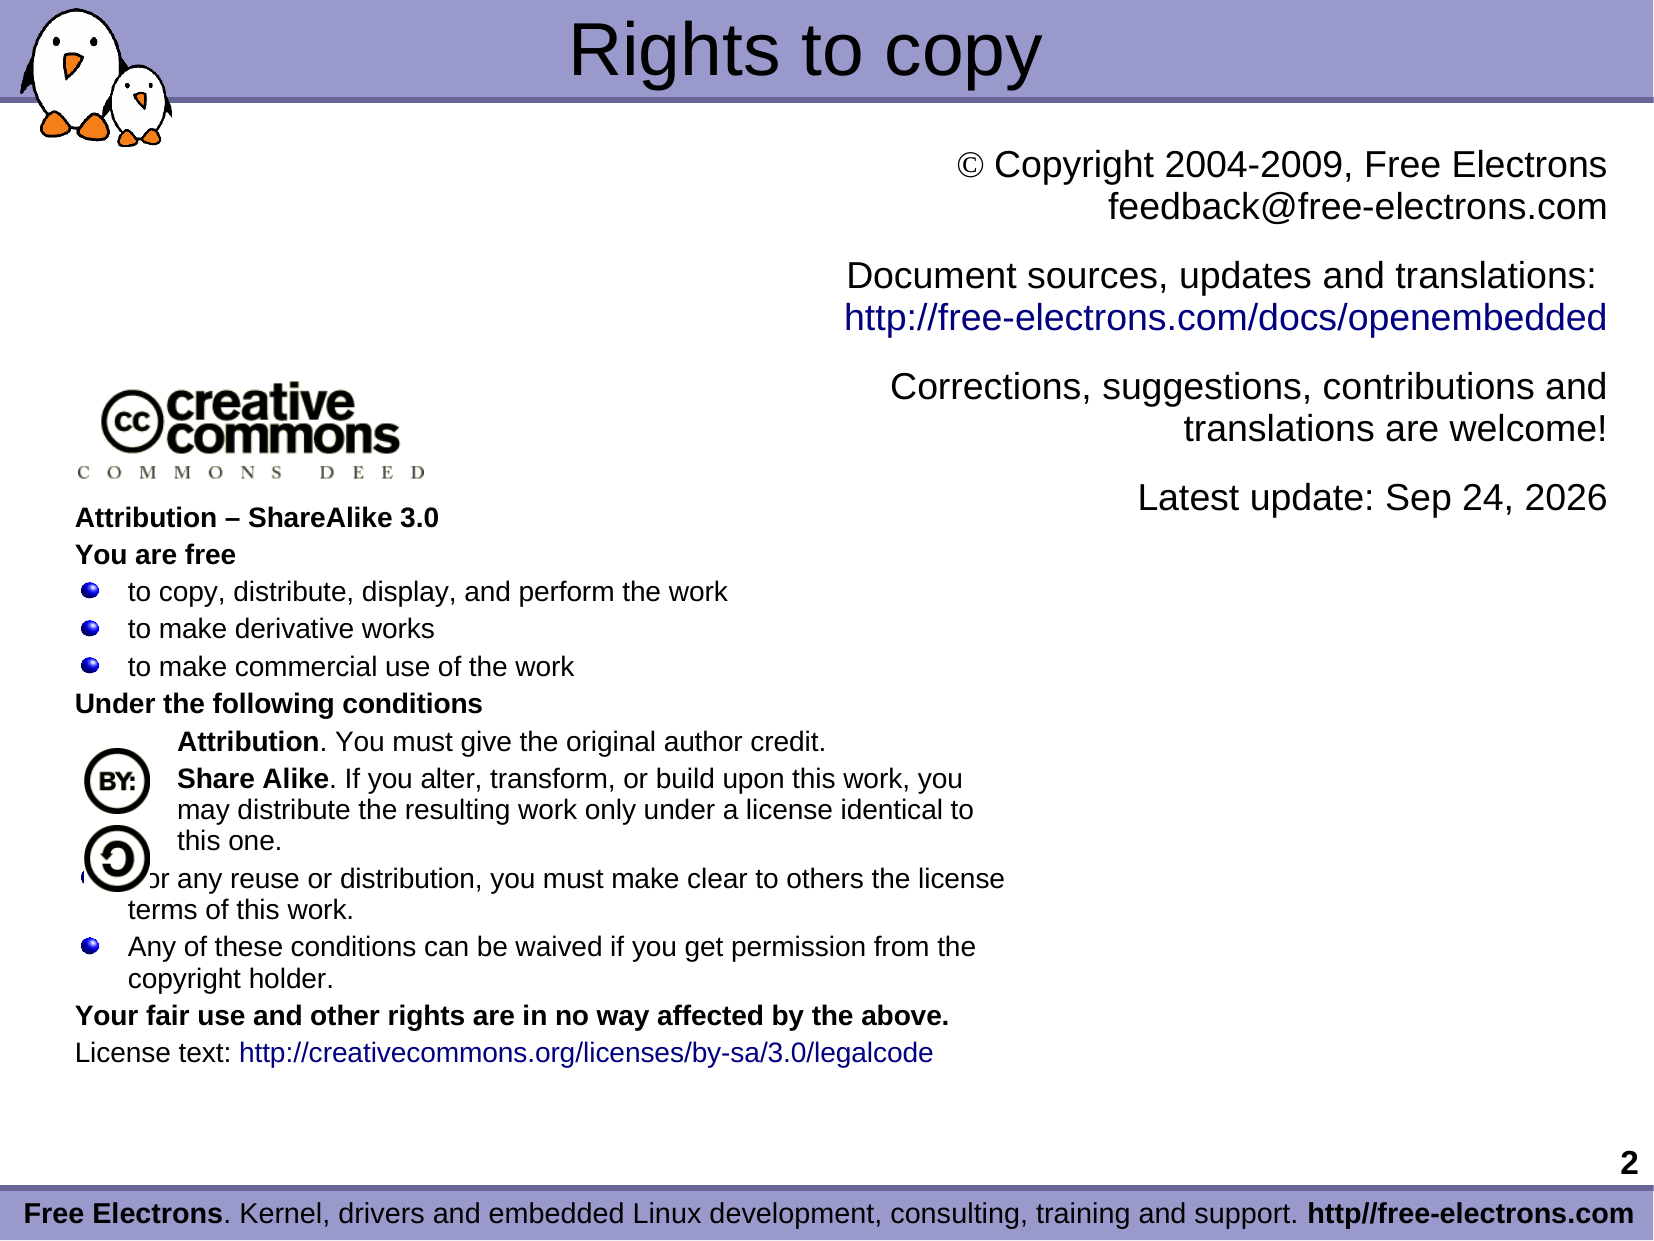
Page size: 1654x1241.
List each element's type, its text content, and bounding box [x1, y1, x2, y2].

list Attribution – ShareAlike 3.0 You are free to copy, distribute, display, and perform the work to make derivative works to make commercial use of the work Under the following conditions Attribution. You must give the original author credit. Share Alike. If you alter, transform, or build upon this work, you may distribute the resulting work only under a license identical to this one. For any reuse or distribution, you must make clear to others the license terms of this work. Any of these conditions can be waived if you get permission from the copyright holder. Your fair use and other rights are in no way affected by the above. License text: http://creativecommons.org/licenses/by-sa/3.0/legalcode [56, 501, 1016, 1141]
picture [84, 825, 150, 892]
title Rights to copy [60, 0, 1551, 100]
list © Copyright 2004-2009, Free Electrons feedback@free-electrons.com Document sources, updates and translations: http://free-electrons.com/docs/openembedded Corrections, suggestions, contributions and translations are welcome! Latest update: Mar 28, 2009 [762, 143, 1608, 567]
picture [84, 748, 150, 815]
picture [20, 8, 172, 147]
picture [78, 381, 424, 480]
